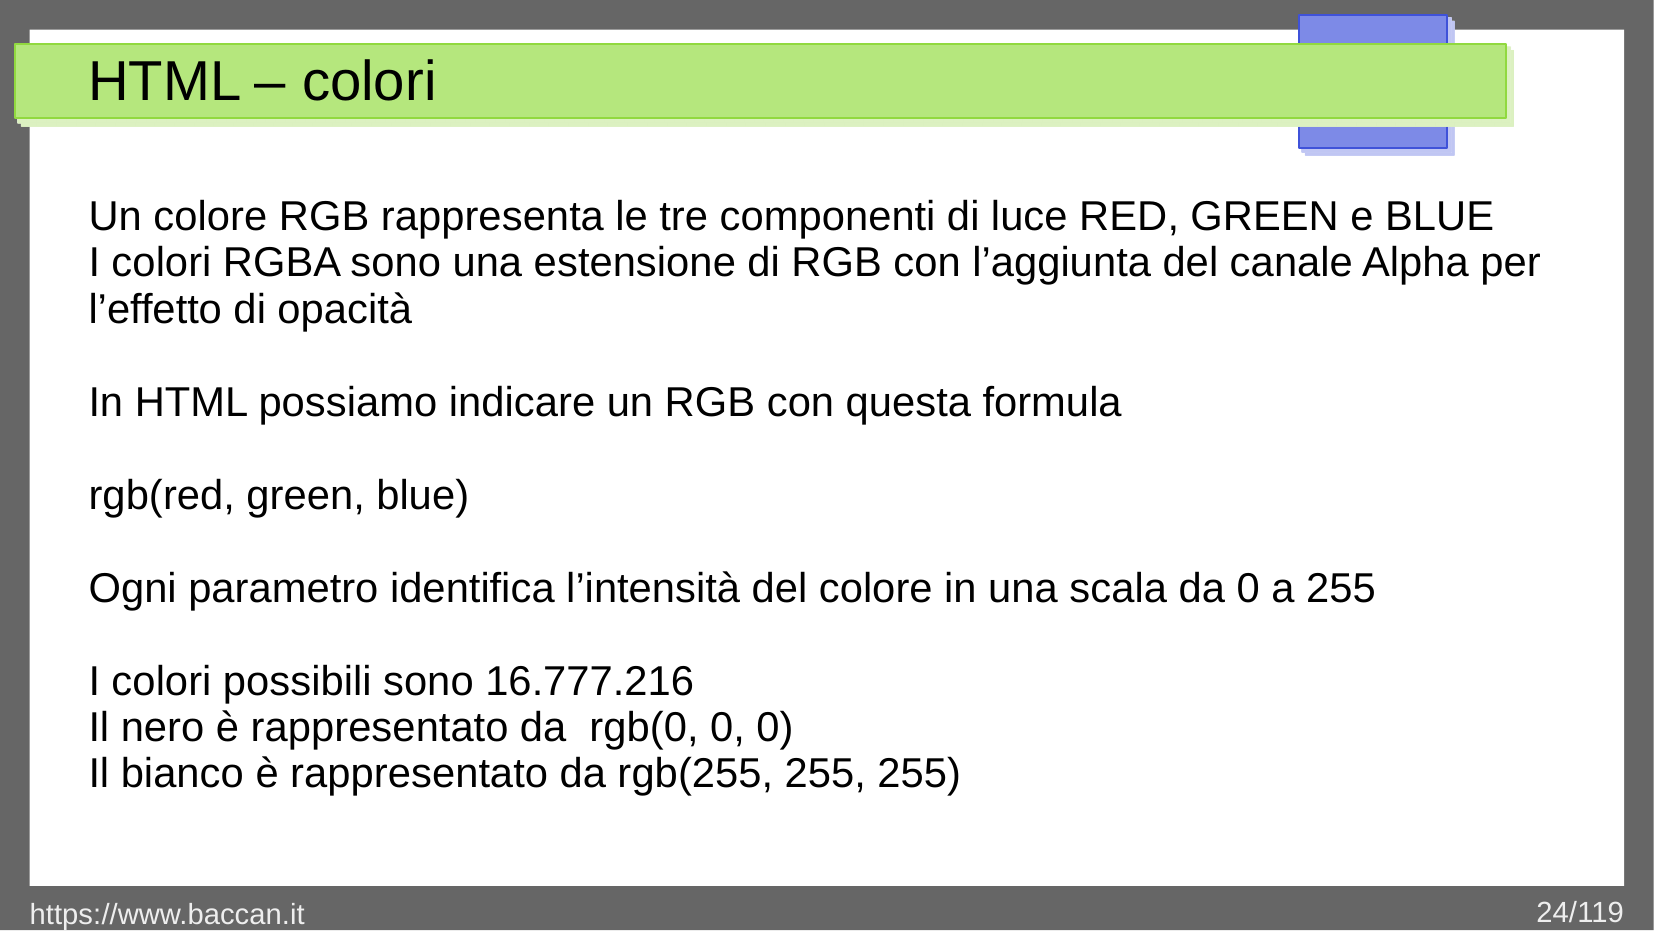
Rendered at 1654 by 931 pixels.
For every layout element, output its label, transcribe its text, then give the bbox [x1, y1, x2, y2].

title HTML – colori [88, 44, 1506, 119]
text_box Un colore RGB rappresenta le tre componenti di luce RED, GREEN e BLUE I colori RGBA sono una estensione di RGB con l’aggiunta del canale Alpha per l’effetto di opacità In HTML possiamo indicare un RGB con questa formula rgb(red, green, blue) Ogni parametro identifica l’intensità del colore in una scala da 0 a 255 I colori possibili sono 16.777.216 Il nero è rappresentato da rgb(0, 0, 0) Il bianco è rappresentato da rgb(255, 255, 255) [88, 145, 1565, 844]
